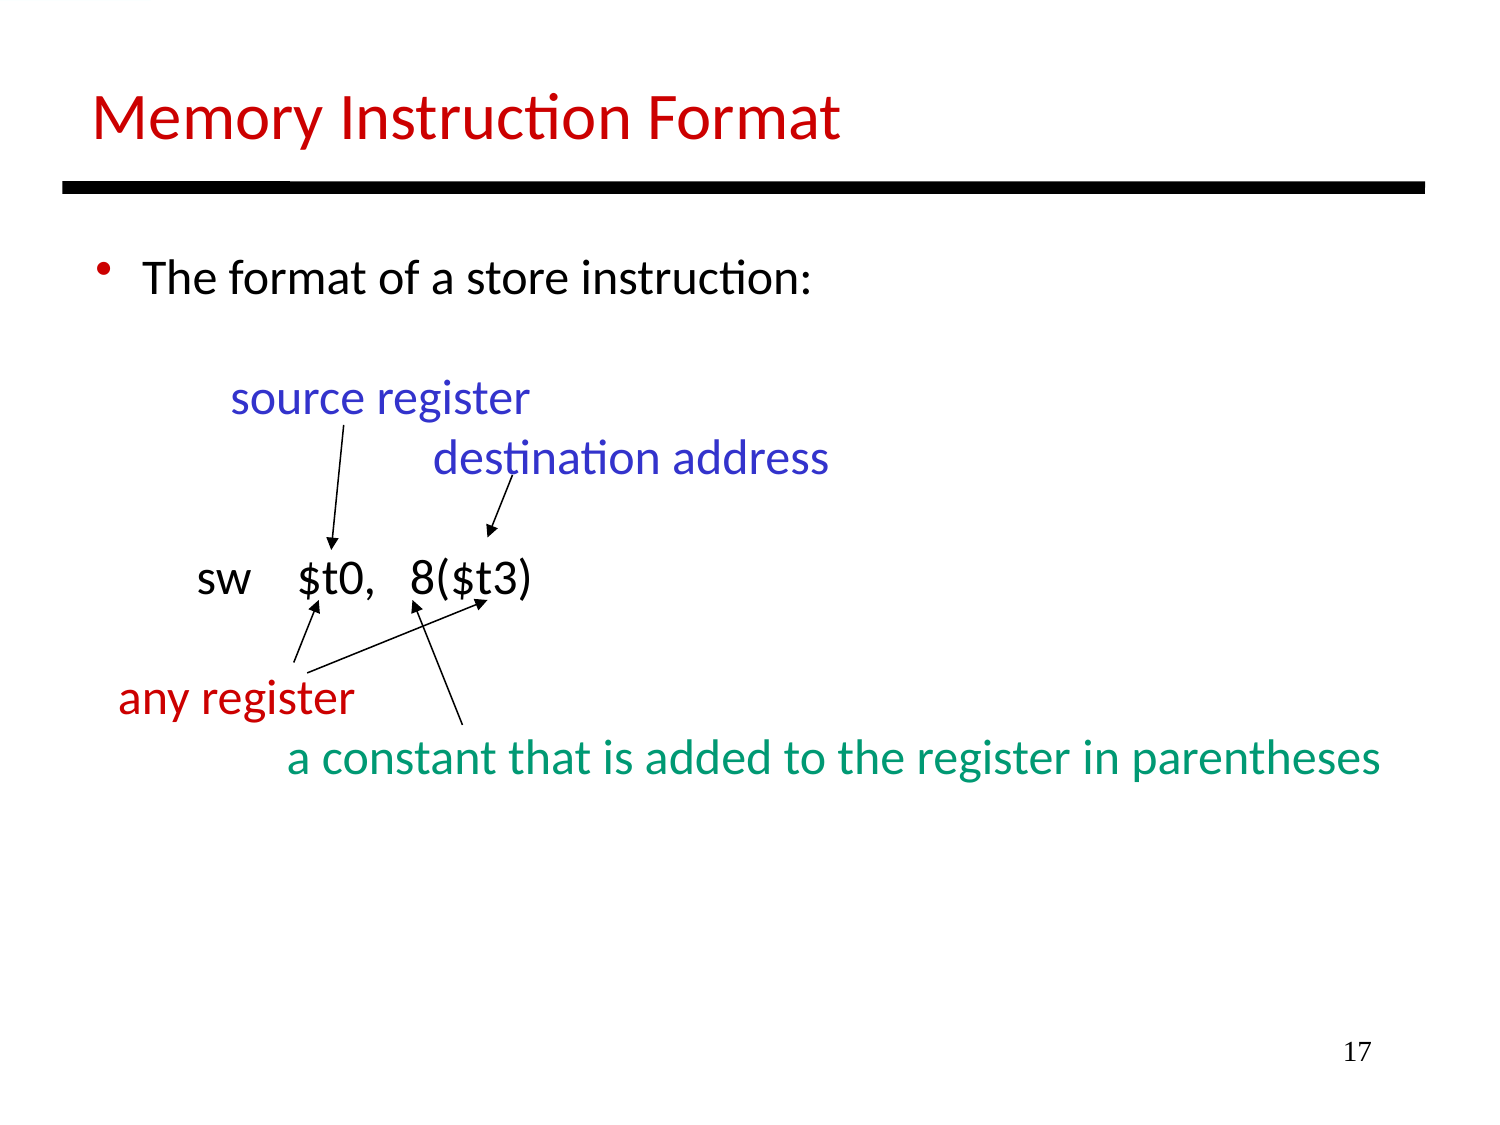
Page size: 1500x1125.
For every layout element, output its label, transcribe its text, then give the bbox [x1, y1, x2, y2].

text_box The format of a store instruction: source register destination address sw $t0, 8($t3) any register a constant that is added to the register in parentheses [80, 237, 1397, 793]
slide_number <number> [1074, 1025, 1388, 1100]
text_box Memory Instruction Format [77, 65, 858, 160]
